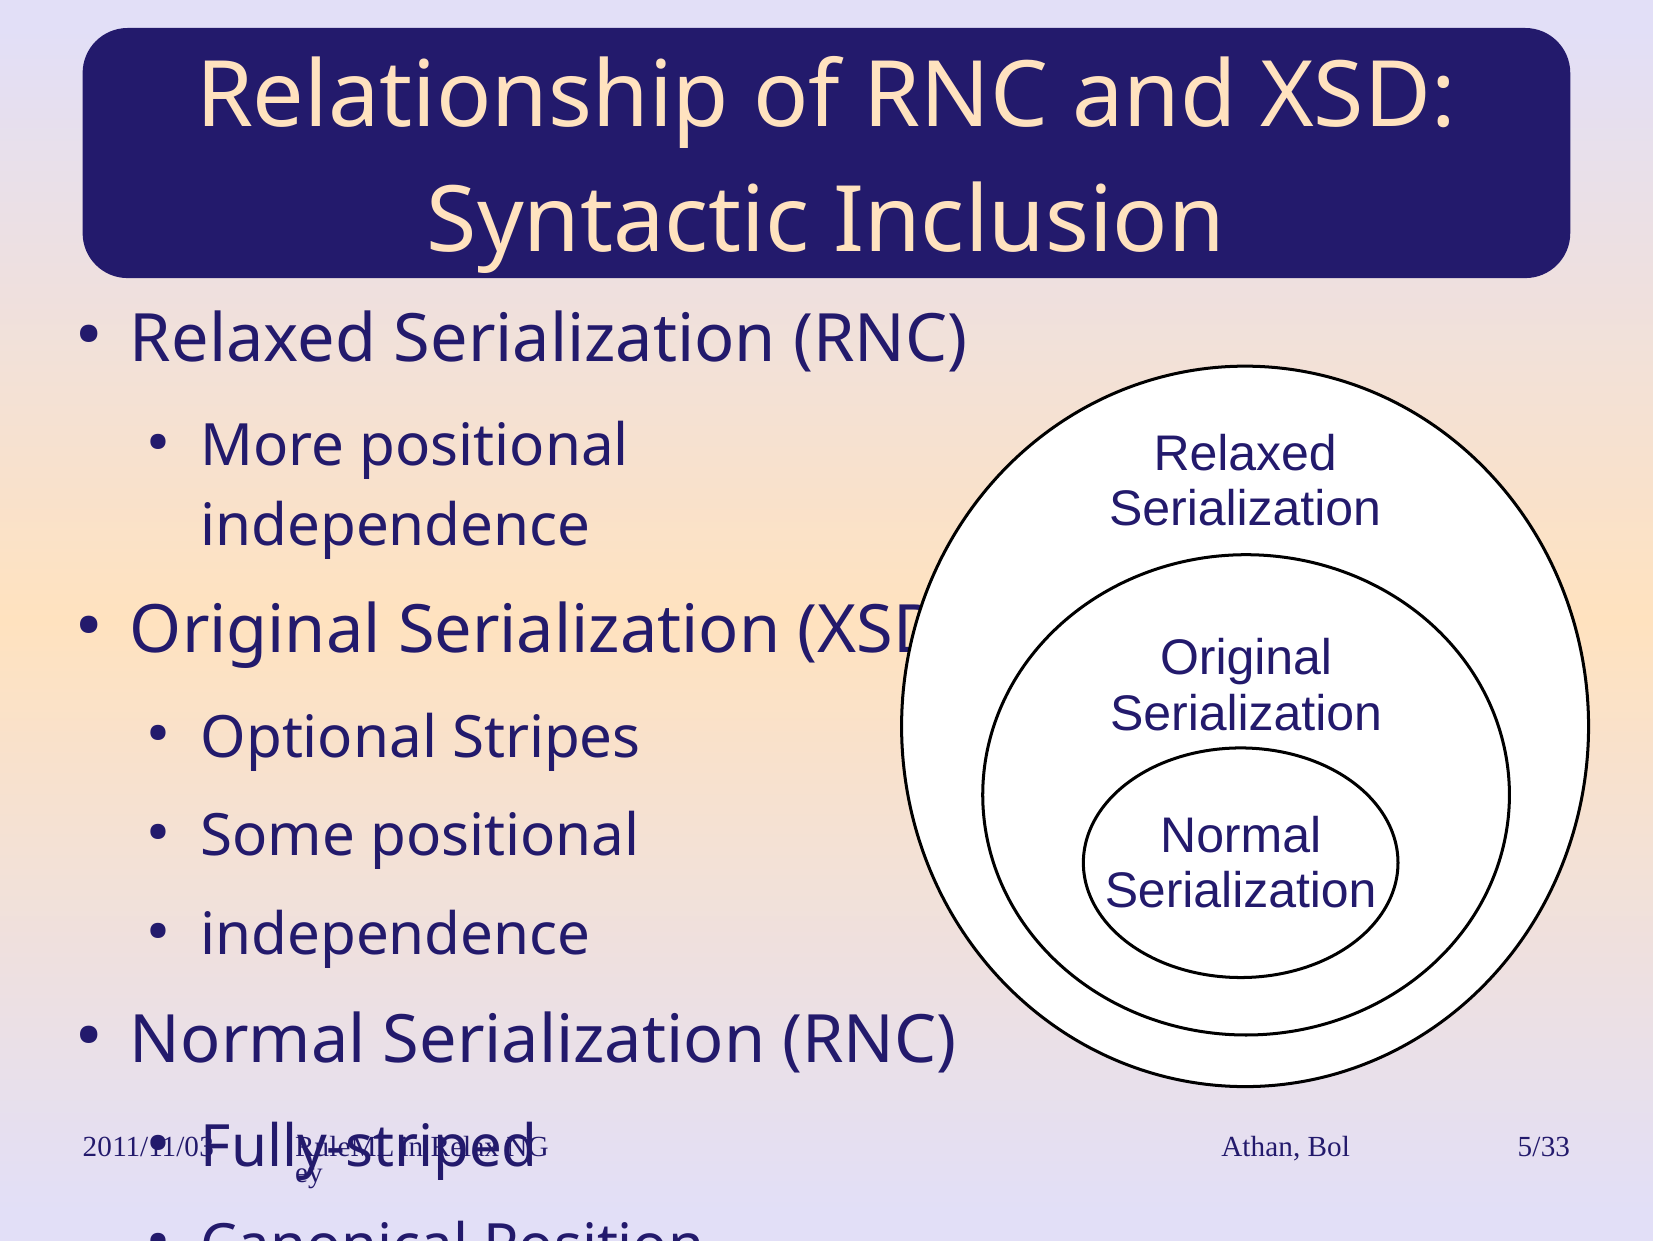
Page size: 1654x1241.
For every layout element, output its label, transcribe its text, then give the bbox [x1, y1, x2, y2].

list Relaxed Serialization (RNC) More positional independence Original Serialization (XSD) Optional Stripes Some positional independence Normal Serialization (RNC) Fully-striped Canonical Position [59, 290, 975, 1123]
text_box Relaxed Serialization [901, 366, 1589, 1087]
text_box Original Serialization `` [982, 554, 1510, 1036]
title Relationship of RNC and XSD: Syntactic Inclusion [82, 49, 1571, 258]
text_box Normal Serialization [1083, 747, 1399, 978]
